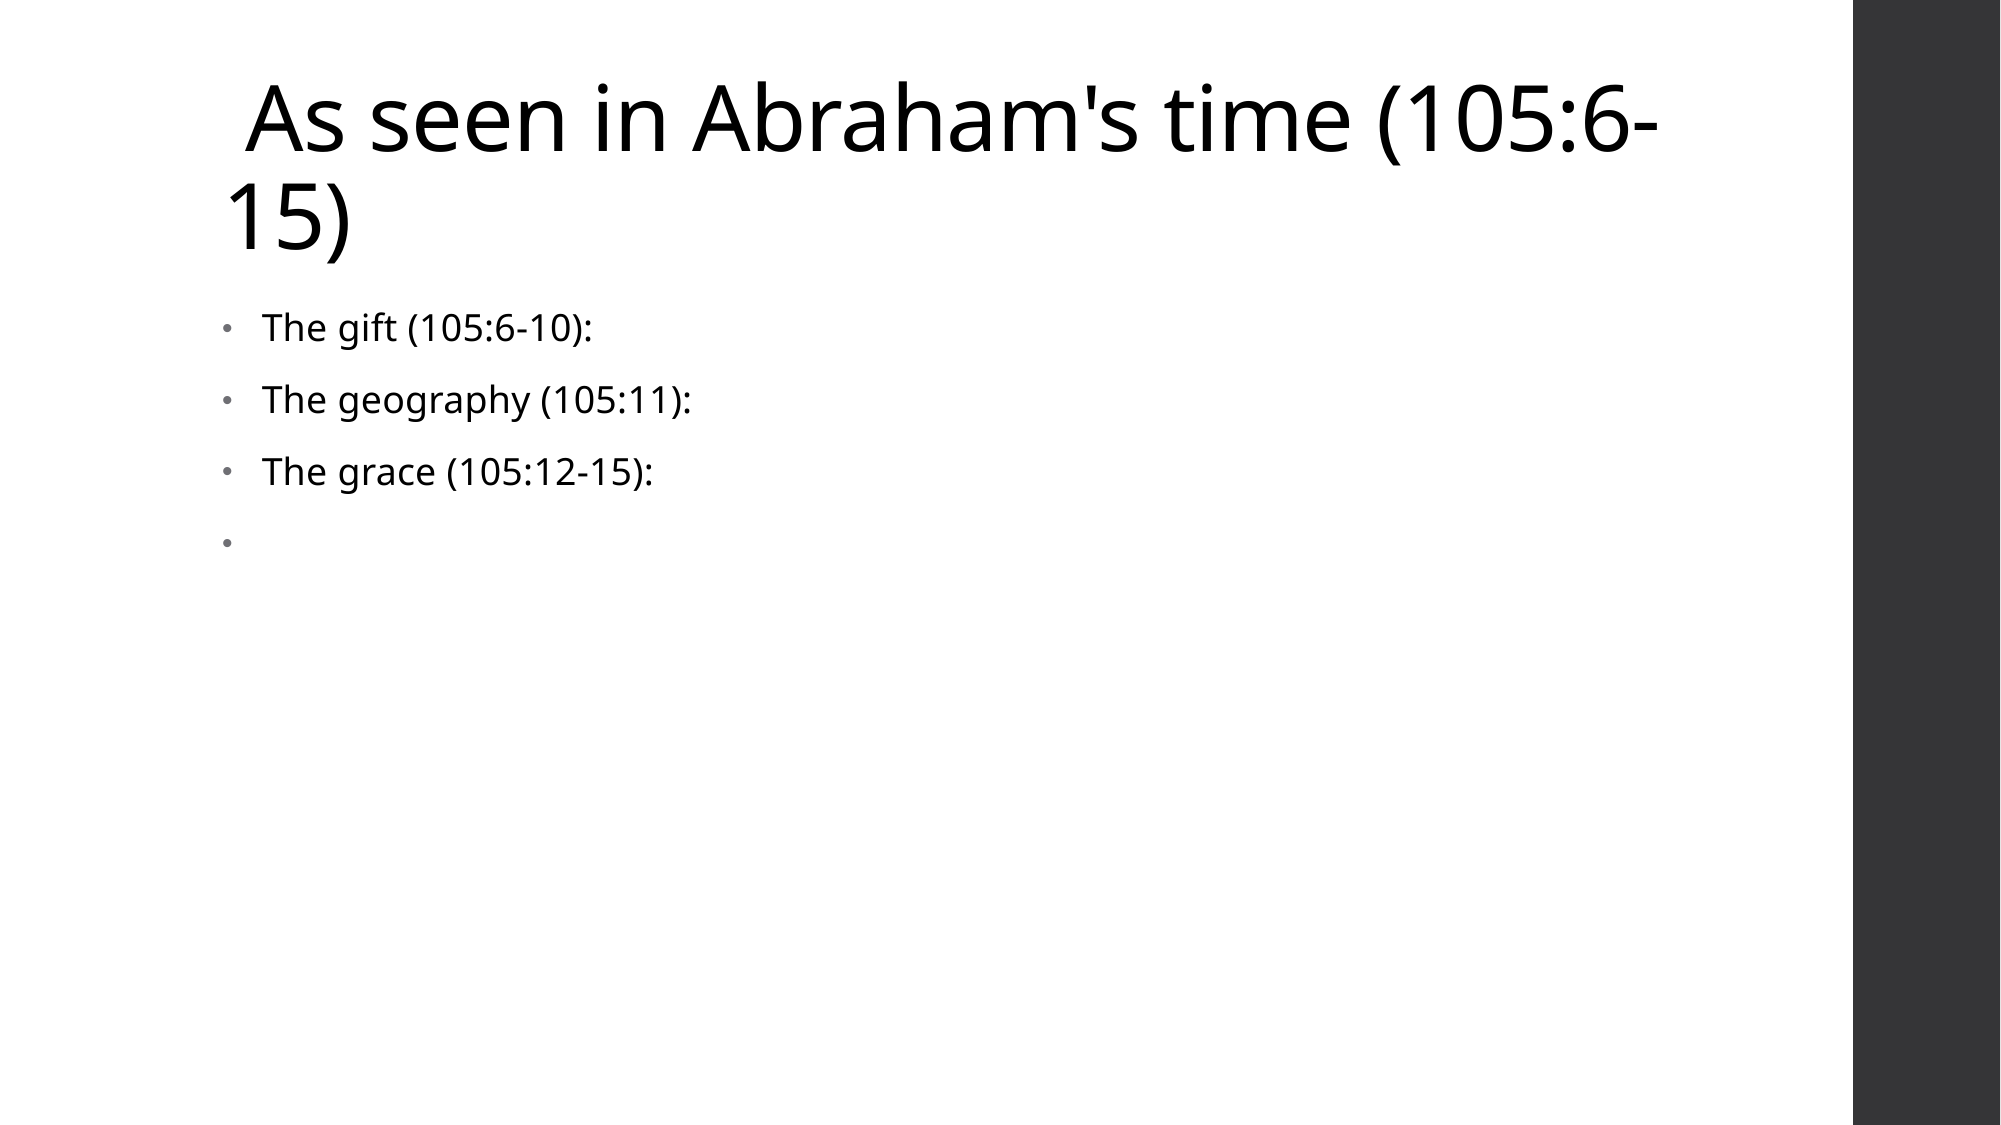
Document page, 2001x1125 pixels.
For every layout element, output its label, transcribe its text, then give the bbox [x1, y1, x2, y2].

title As seen in Abraham's time (105:6-15) [206, 60, 1797, 278]
list The gift (105:6-10): The geography (105:11): The grace (105:12-15): [206, 299, 1617, 1014]
